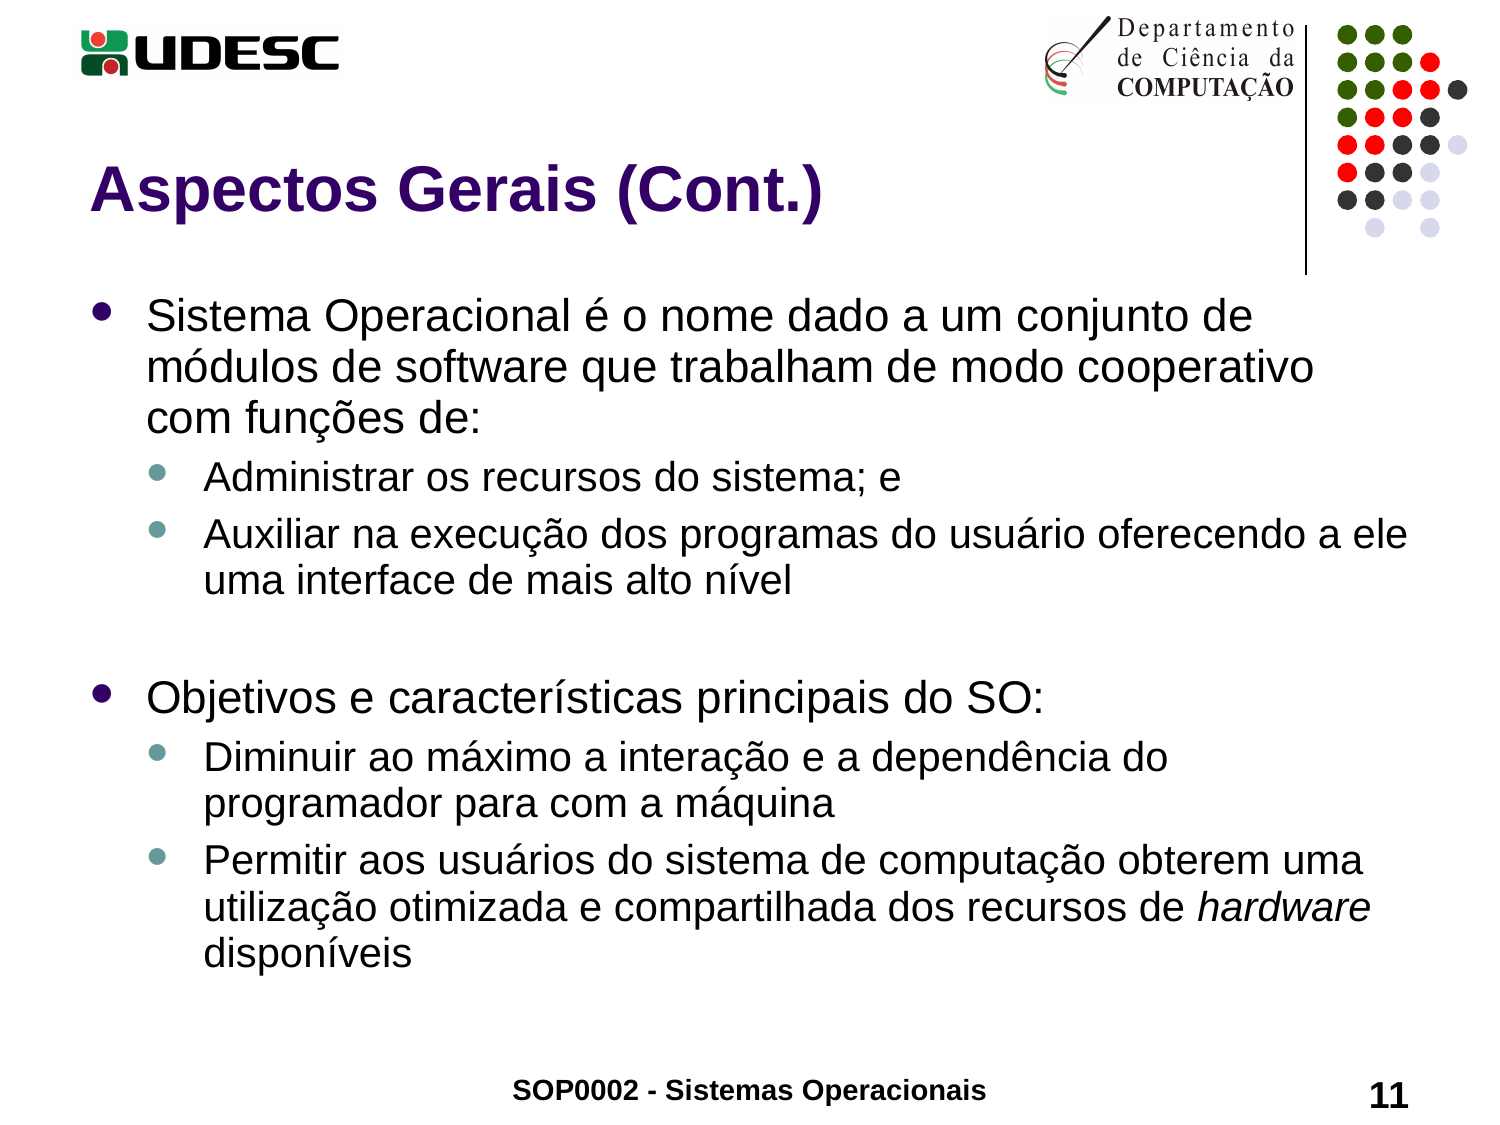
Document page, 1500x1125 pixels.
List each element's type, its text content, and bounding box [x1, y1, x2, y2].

picture [1045, 16, 1294, 101]
picture [74, 23, 346, 83]
title Aspectos Gerais (Cont.) [74, 101, 1313, 233]
list Sistema Operacional é o nome dado a um conjunto de módulos de software que trabalham de modo cooperativo com funções de: Administrar os recursos do sistema; e Auxiliar na execução dos programas do usuário oferecendo a ele uma interface de mais alto nível Objetivos e características principais do SO: Diminuir ao máximo a interação e a dependência do programador para com a máquina Permitir aos usuários do sistema de computação obterem uma utilização otimizada e compartilhada dos recursos de hardware disponíveis [75, 282, 1426, 1006]
